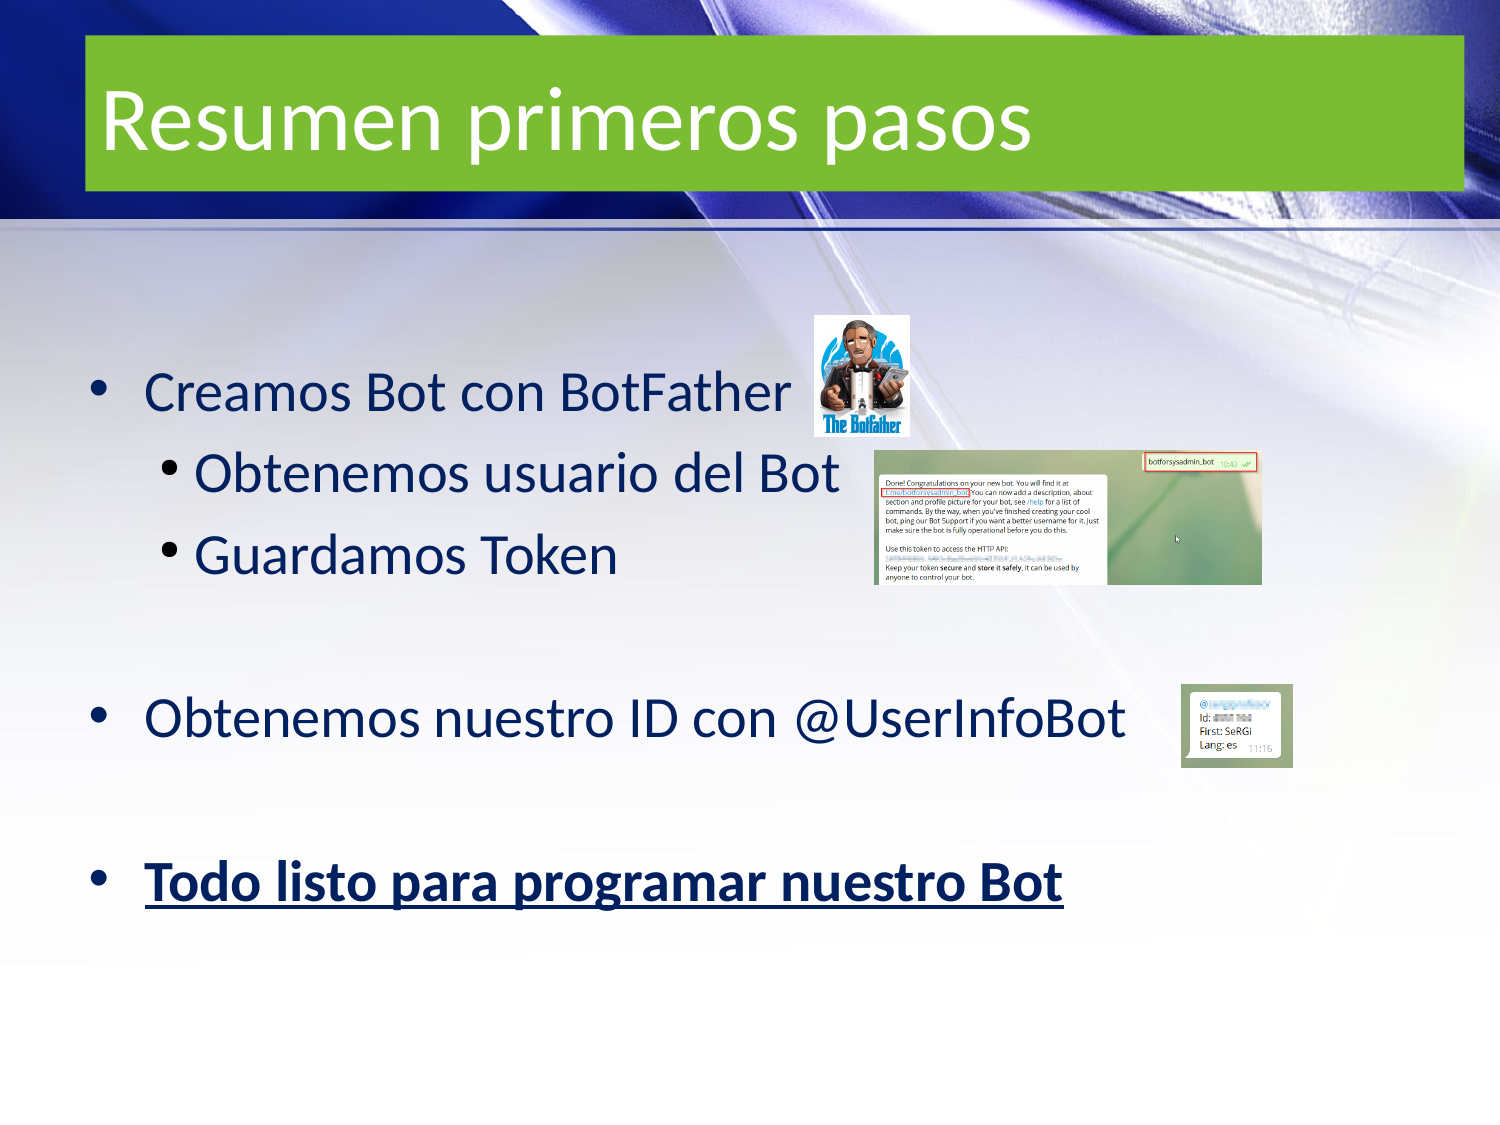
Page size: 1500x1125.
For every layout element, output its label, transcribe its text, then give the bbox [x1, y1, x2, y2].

text_box Resumen primeros pasos [85, 35, 1465, 192]
picture [0, 0, 1500, 1125]
text_box Creamos Bot con BotFather Obtenemos usuario del Bot Guardamos Token Obtenemos nuestro ID con @UserInfoBot Todo listo para programar nuestro Bot [73, 345, 1424, 989]
